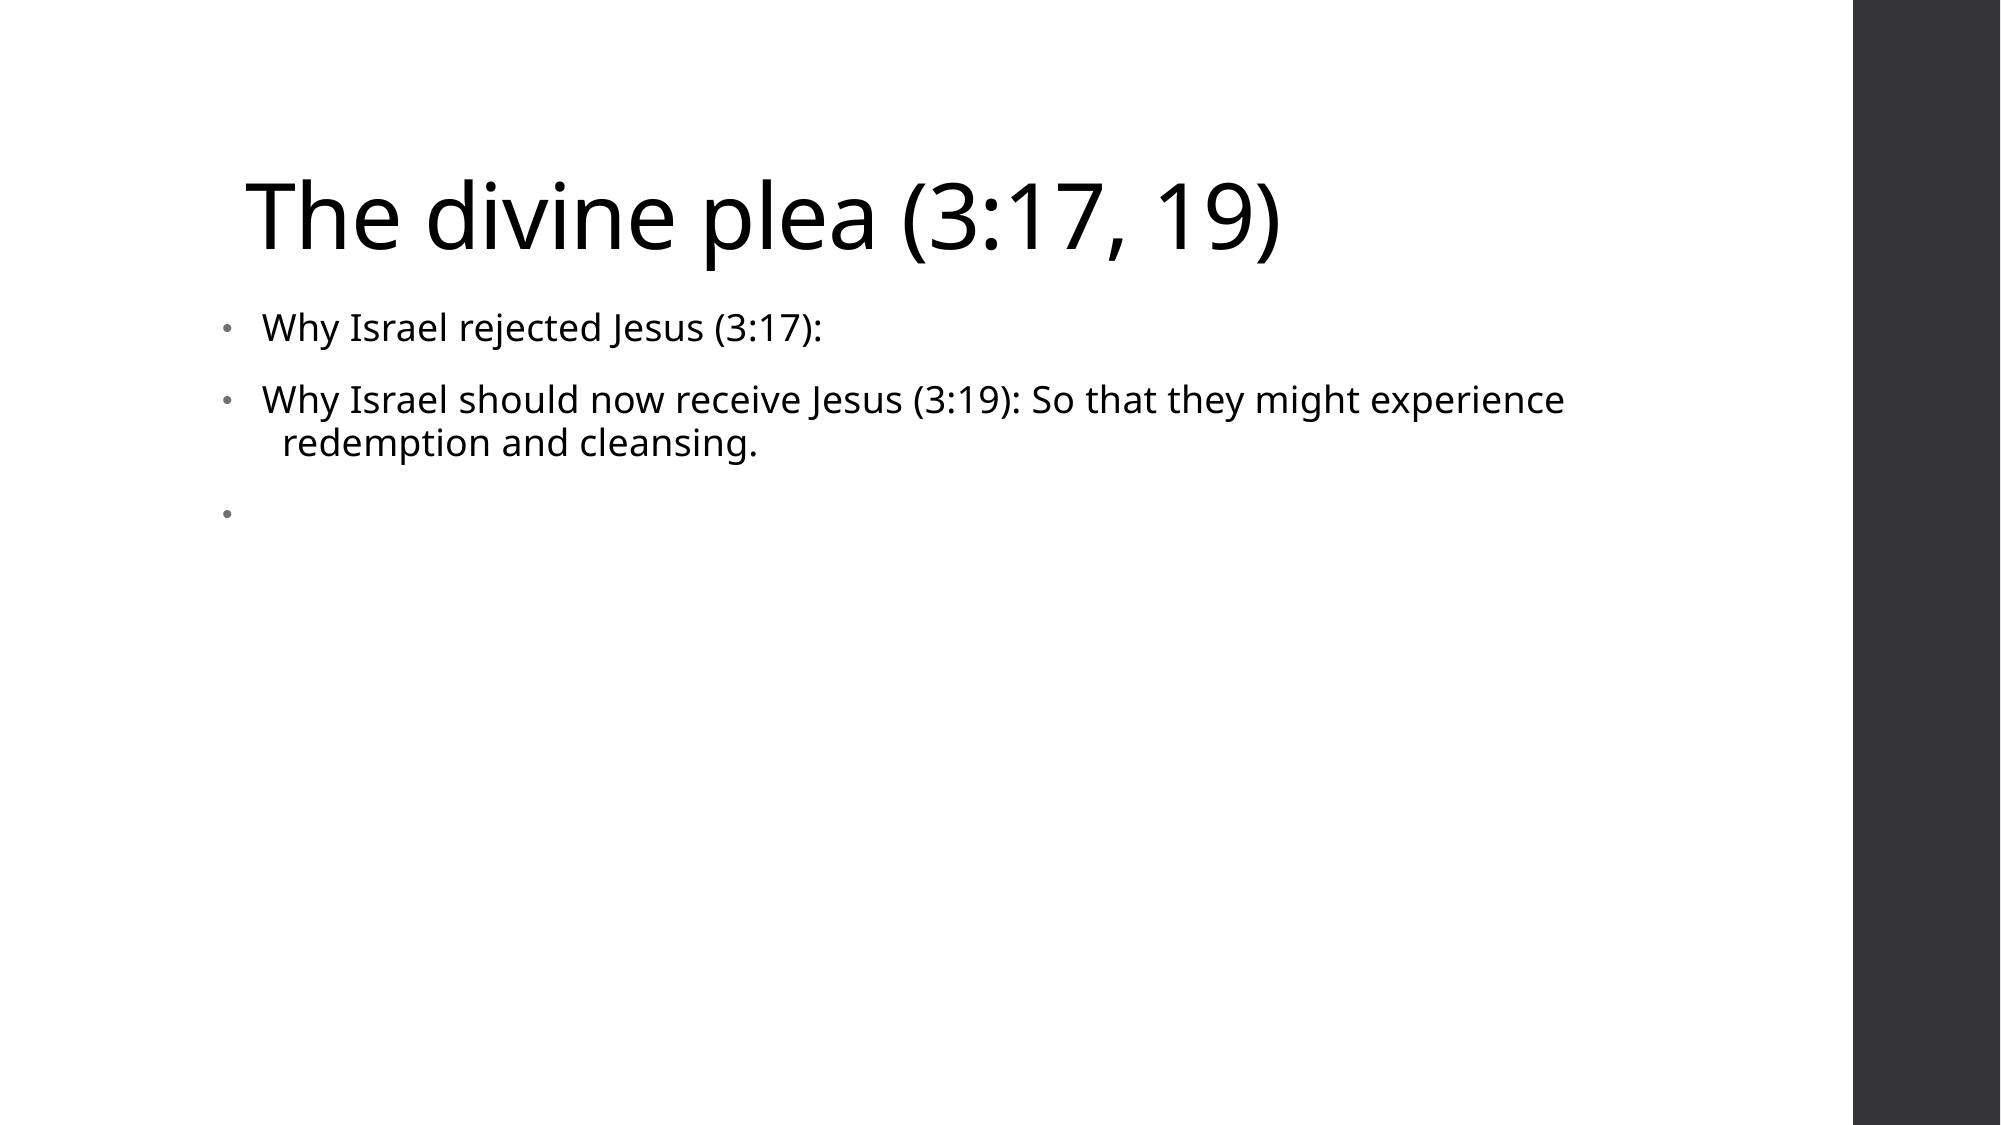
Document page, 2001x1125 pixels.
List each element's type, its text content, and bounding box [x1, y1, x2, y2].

title The divine plea (3:17, 19) [206, 60, 1797, 278]
list Why Israel rejected Jesus (3:17): Why Israel should now receive Jesus (3:19): So that they might experience redemption and cleansing. [206, 299, 1617, 1014]
